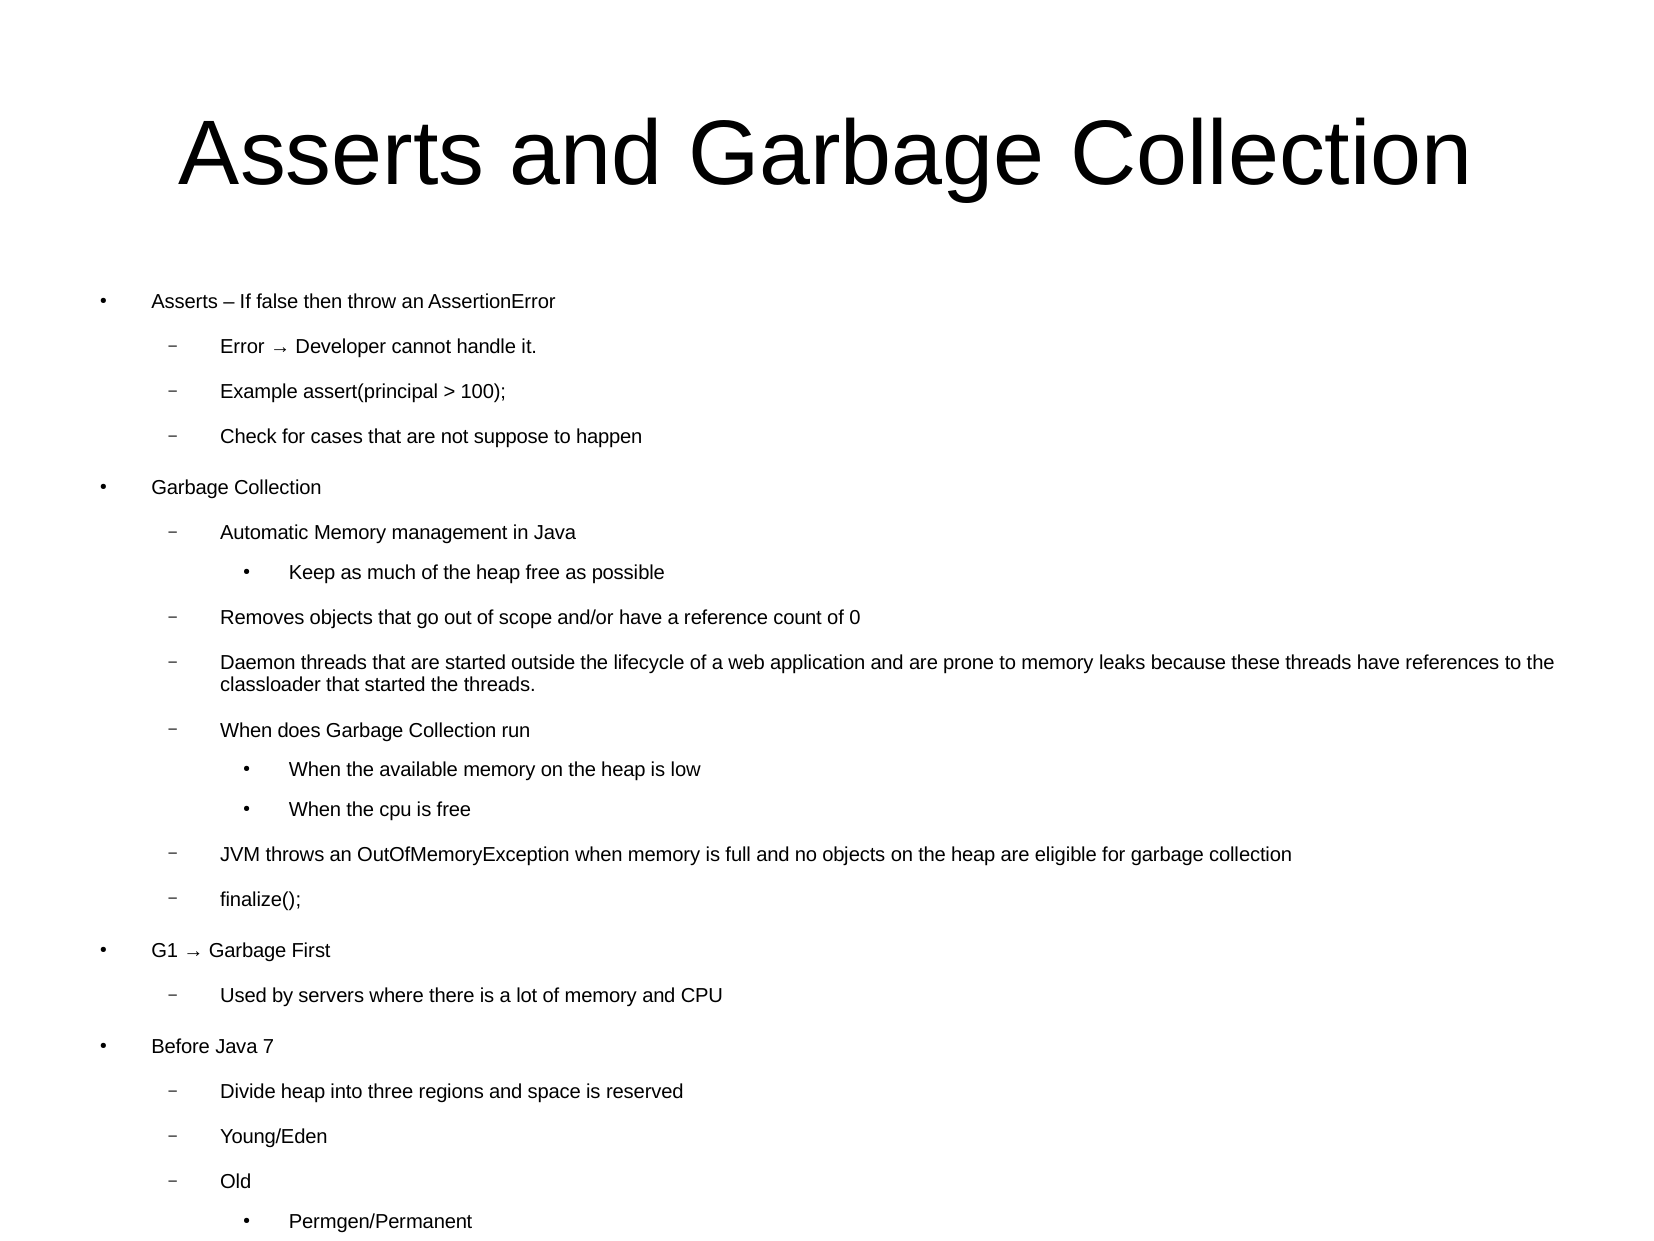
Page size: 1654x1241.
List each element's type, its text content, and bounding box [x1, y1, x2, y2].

title Asserts and Garbage Collection [82, 49, 1571, 257]
list Asserts – If false then throw an AssertionError Error → Developer cannot handle it. Example assert(principal > 100); Check for cases that are not suppose to happen Garbage Collection Automatic Memory management in Java Keep as much of the heap free as possible Removes objects that go out of scope and/or have a reference count of 0 Daemon threads that are started outside the lifecycle of a web application and are prone to memory leaks because these threads have references to the classloader that started the threads. When does Garbage Collection run When the available memory on the heap is low When the cpu is free JVM throws an OutOfMemoryException when memory is full and no objects on the heap are eligible for garbage collection finalize(); G1 → Garbage First Used by servers where there is a lot of memory and CPU Before Java 7 Divide heap into three regions and space is reserved Young/Eden Old Permgen/Permanent [82, 290, 1571, 1241]
